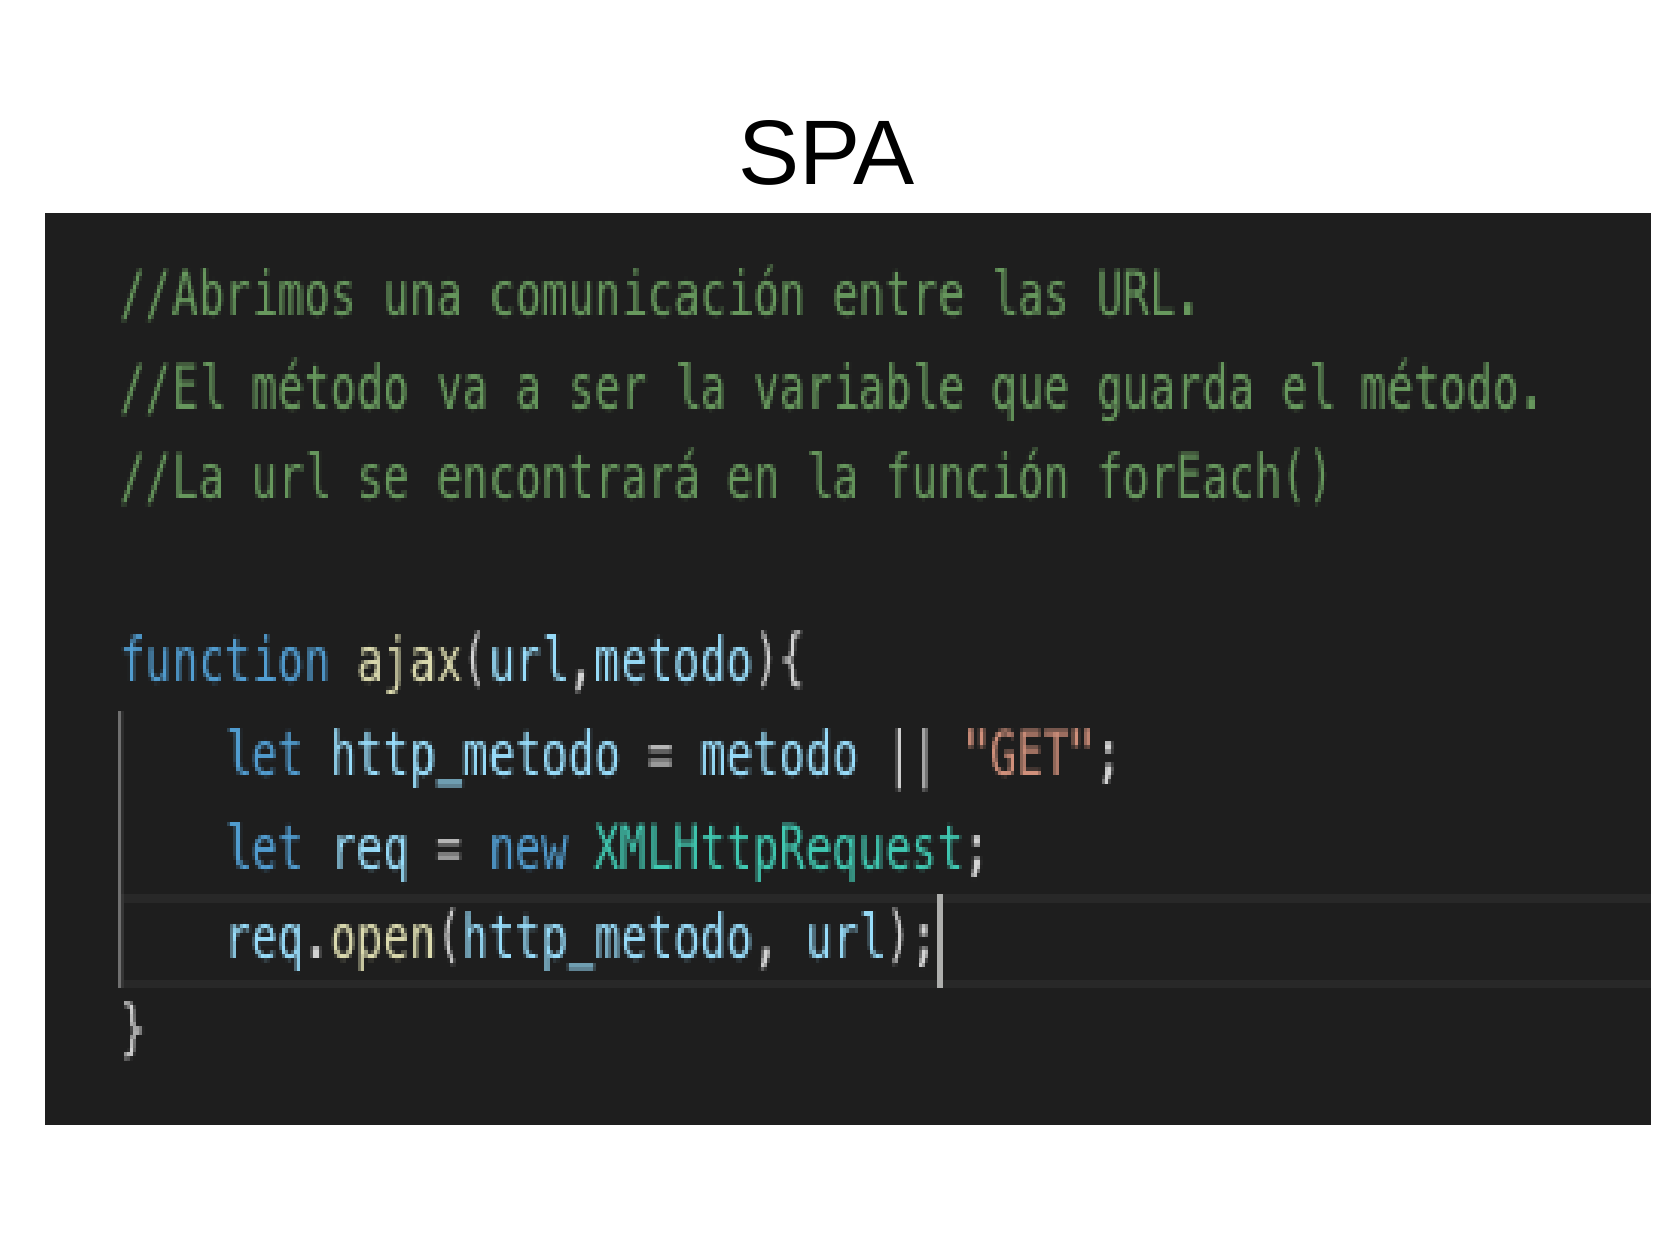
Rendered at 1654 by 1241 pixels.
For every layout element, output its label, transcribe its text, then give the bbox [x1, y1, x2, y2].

title SPA [82, 49, 1571, 213]
picture [45, 213, 1651, 1126]
